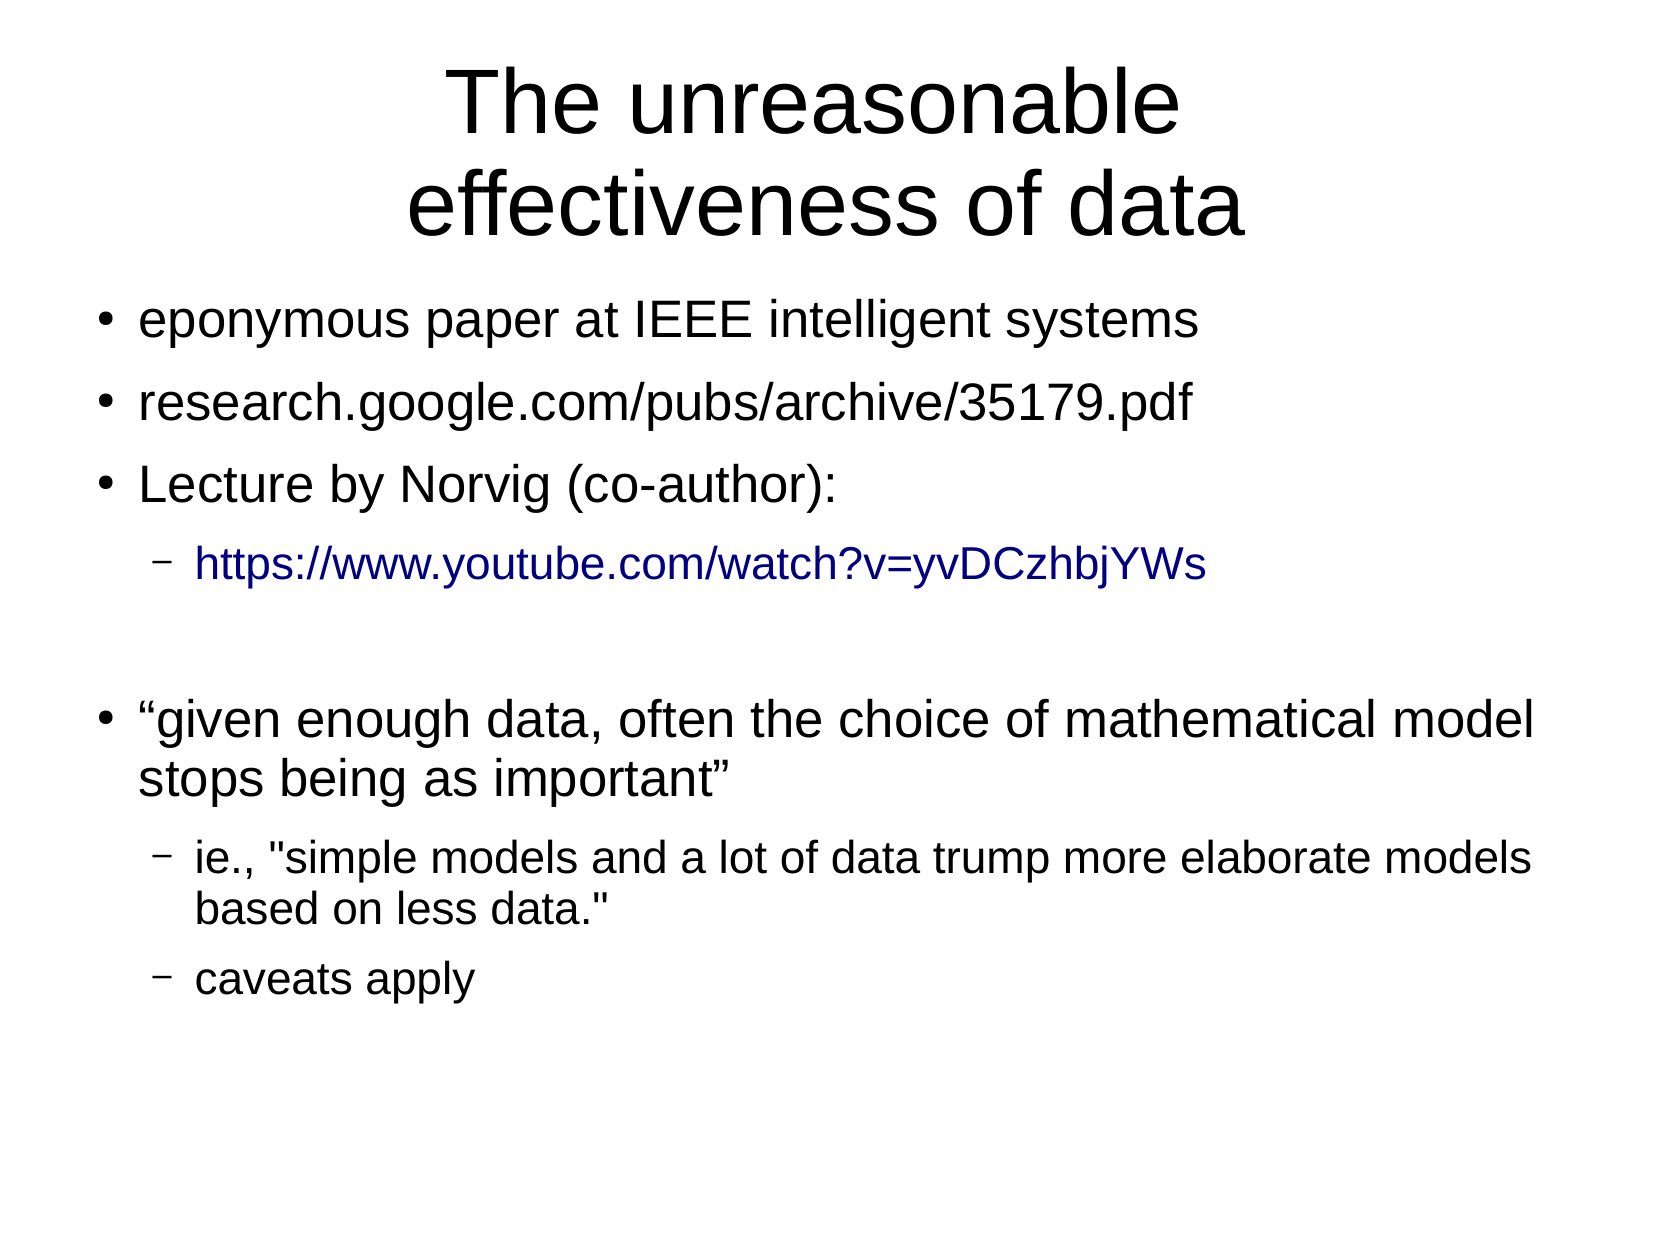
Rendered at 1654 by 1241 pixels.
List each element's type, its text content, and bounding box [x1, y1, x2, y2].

list eponymous paper at IEEE intelligent systems research.google.com/pubs/archive/35179.pdf Lecture by Norvig (co-author): https://www.youtube.com/watch?v=yvDCzhbjYWs “given enough data, often the choice of mathematical model stops being as important” ie., "simple models and a lot of data trump more elaborate models based on less data." caveats apply [82, 290, 1571, 1010]
title The unreasonable effectiveness of data [82, 49, 1571, 257]
